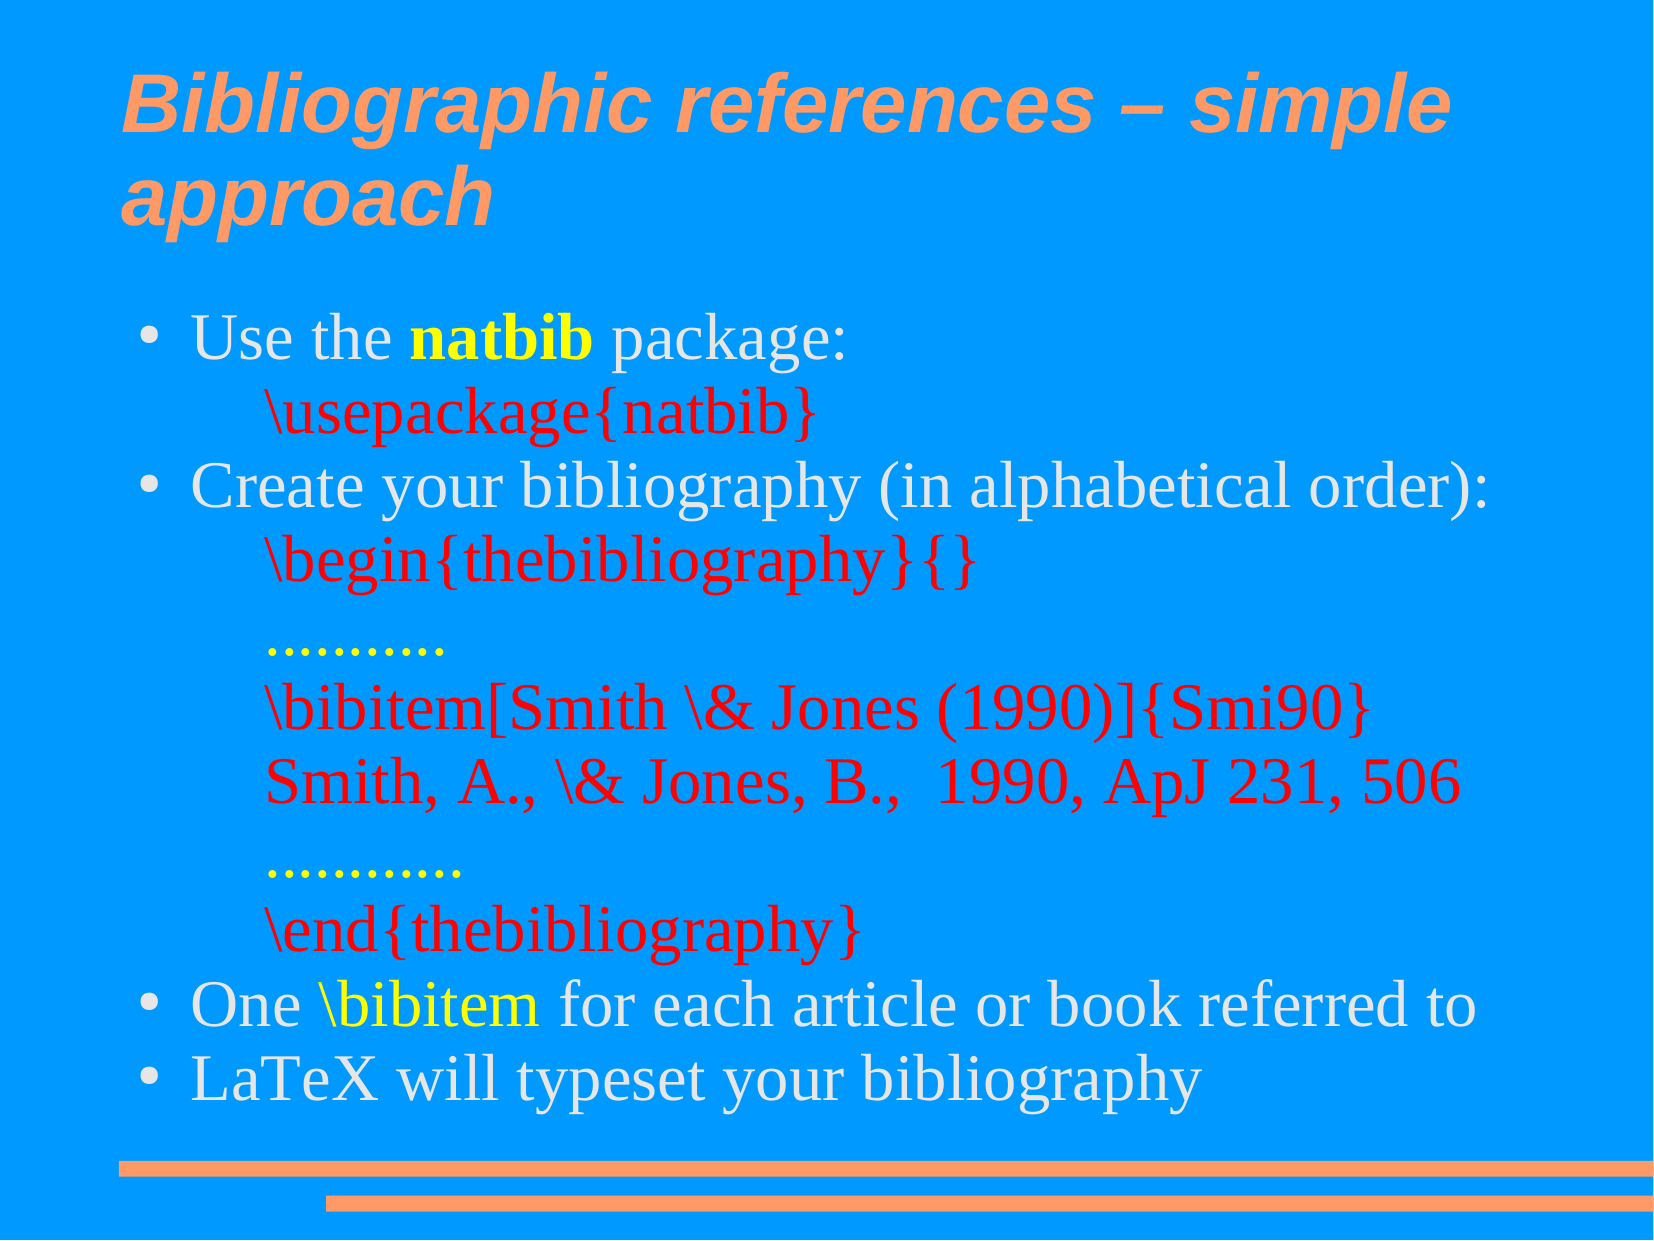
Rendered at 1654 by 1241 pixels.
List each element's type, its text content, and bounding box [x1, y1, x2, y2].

title Bibliographic references – simple approach [121, 46, 1534, 254]
list Use the natbib package: \usepackage{natbib} Create your bibliography (in alphabetical order): \begin{thebibliography}{} ........... \bibitem[Smith \& Jones (1990)]{Smi90} Smith, A., \& Jones, B., 1990, ApJ 231, 506 ............ \end{thebibliography} One \bibitem for each article or book referred to LaTeX will typeset your bibliography [119, 299, 1559, 1115]
